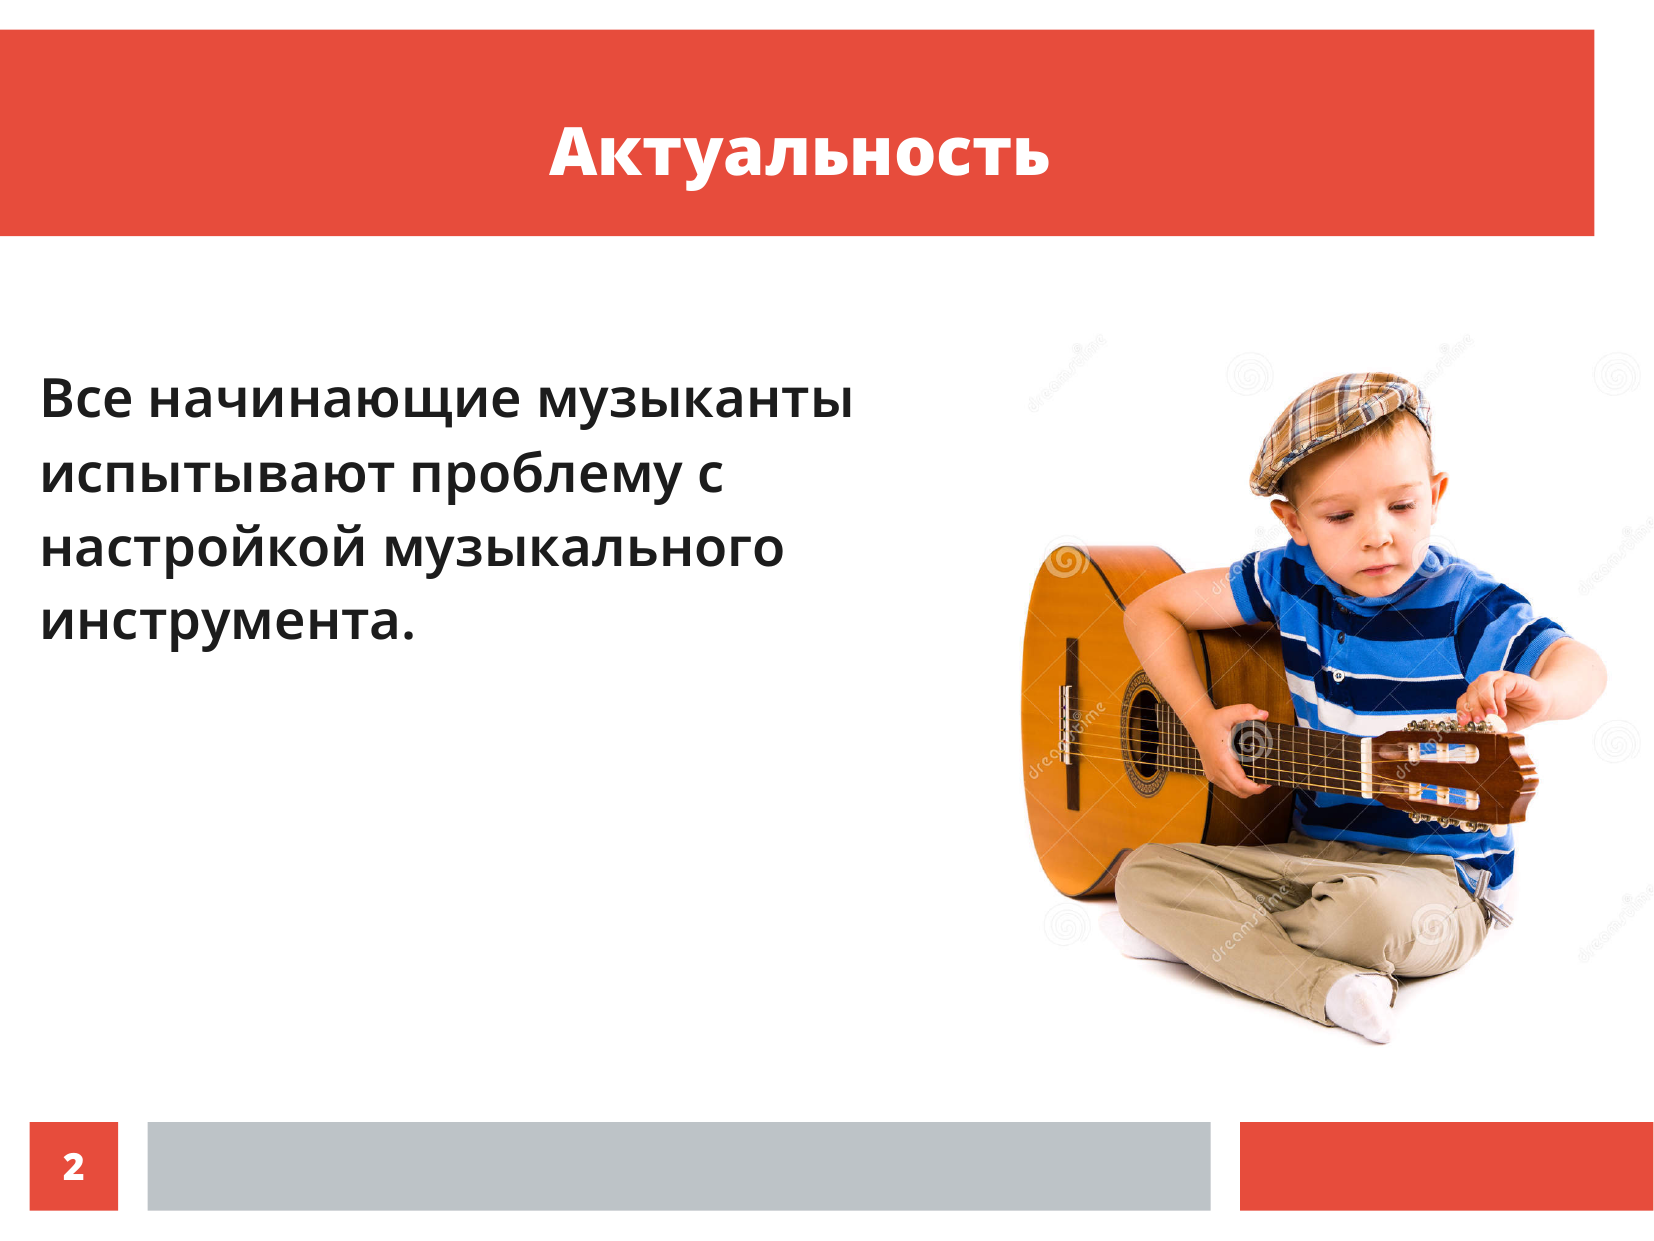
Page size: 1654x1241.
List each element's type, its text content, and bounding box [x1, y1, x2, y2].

picture [975, 269, 1654, 1066]
list Все начинающие музыканты испытывают проблему с настройкой музыкального инструмента. [39, 360, 1006, 1111]
title Актуальность [549, 47, 1654, 196]
